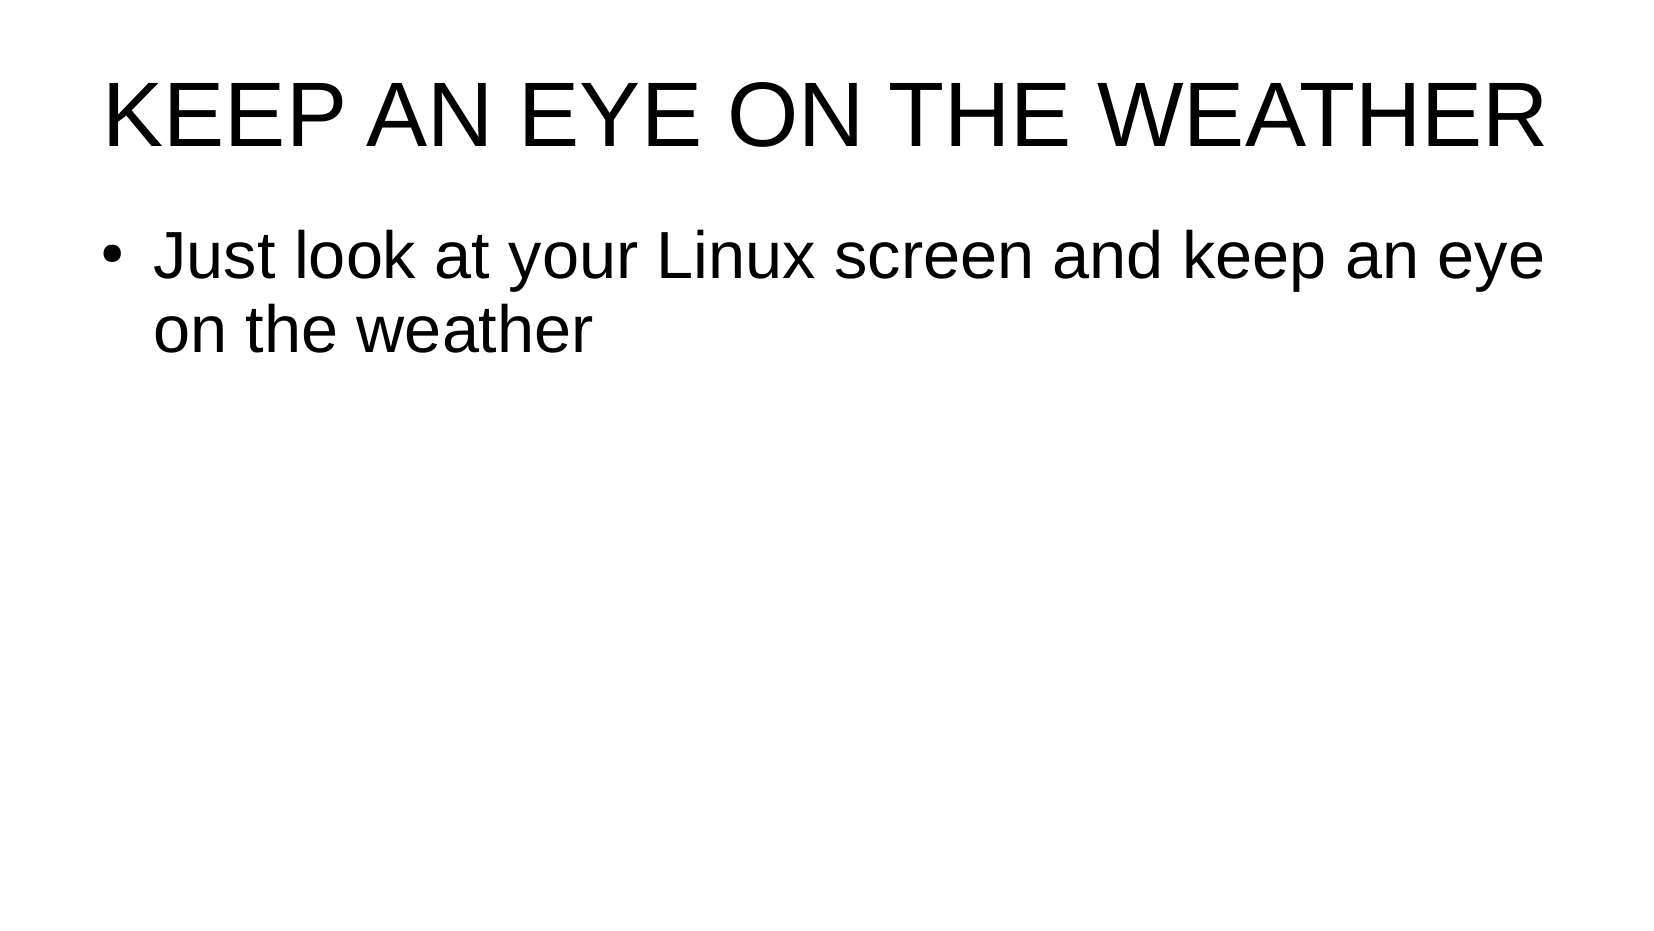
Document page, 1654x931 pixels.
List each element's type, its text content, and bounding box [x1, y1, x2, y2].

title KEEP AN EYE ON THE WEATHER [82, 37, 1571, 193]
list Just look at your Linux screen and keep an eye on the weather [82, 217, 1571, 758]
